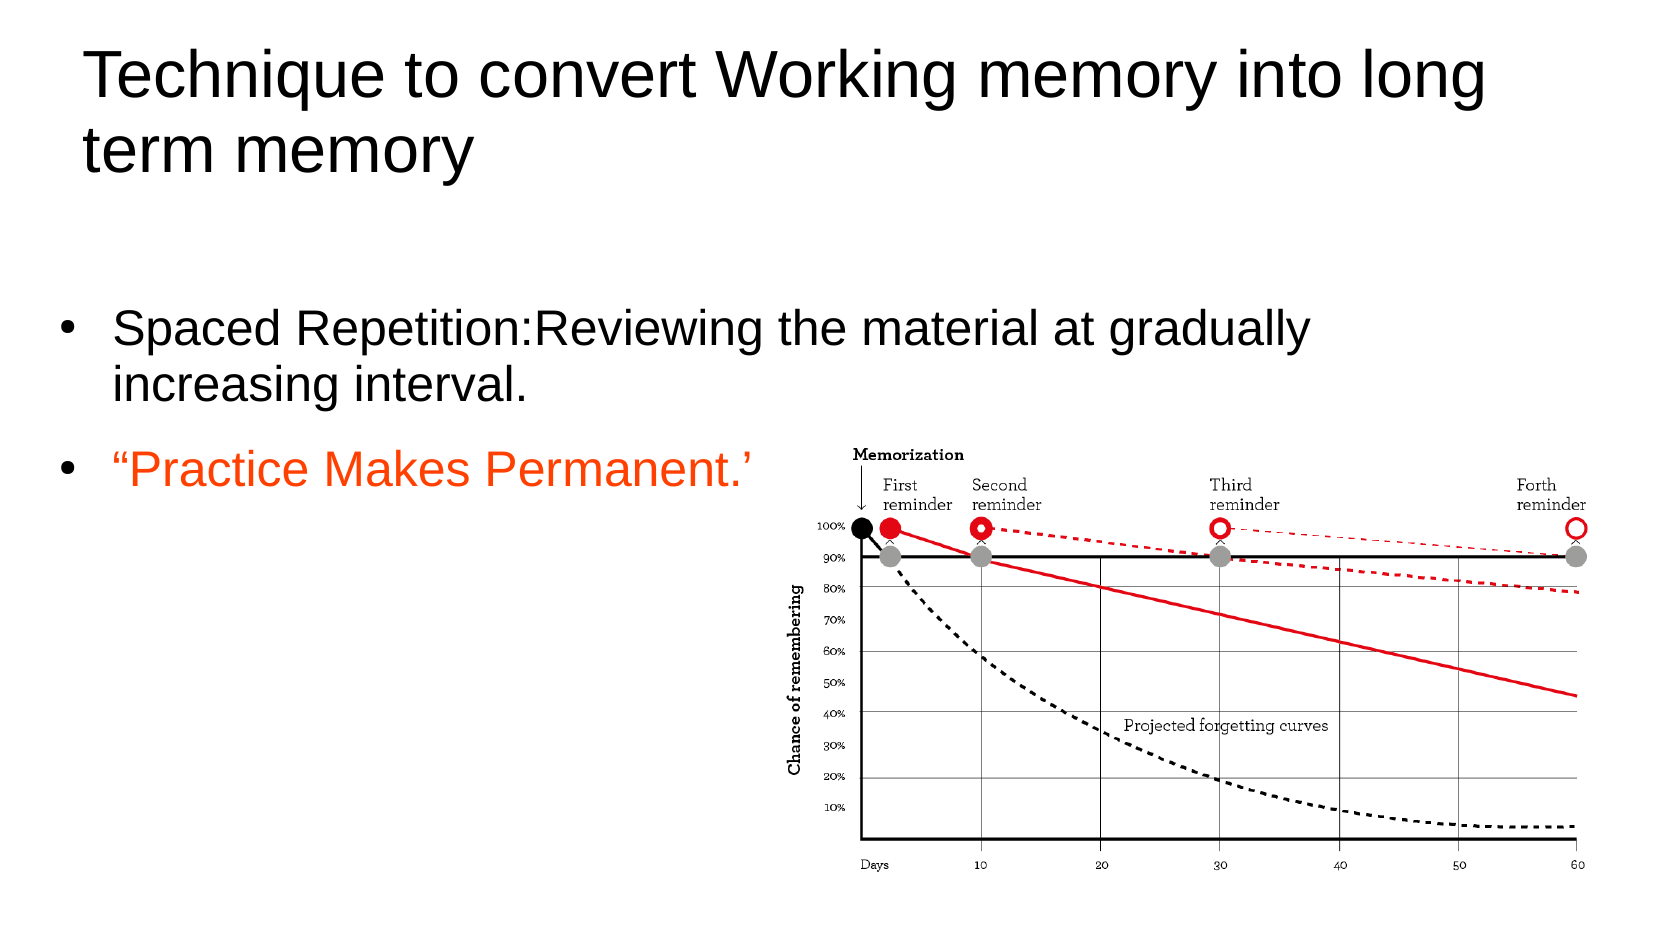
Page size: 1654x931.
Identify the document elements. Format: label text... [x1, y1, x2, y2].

picture [750, 408, 1636, 906]
title Technique to convert Working memory into long term memory [82, 37, 1571, 187]
list Spaced Repetition:Reviewing the material at gradually increasing interval. “Practice Makes Permanent.” [41, 300, 1530, 840]
